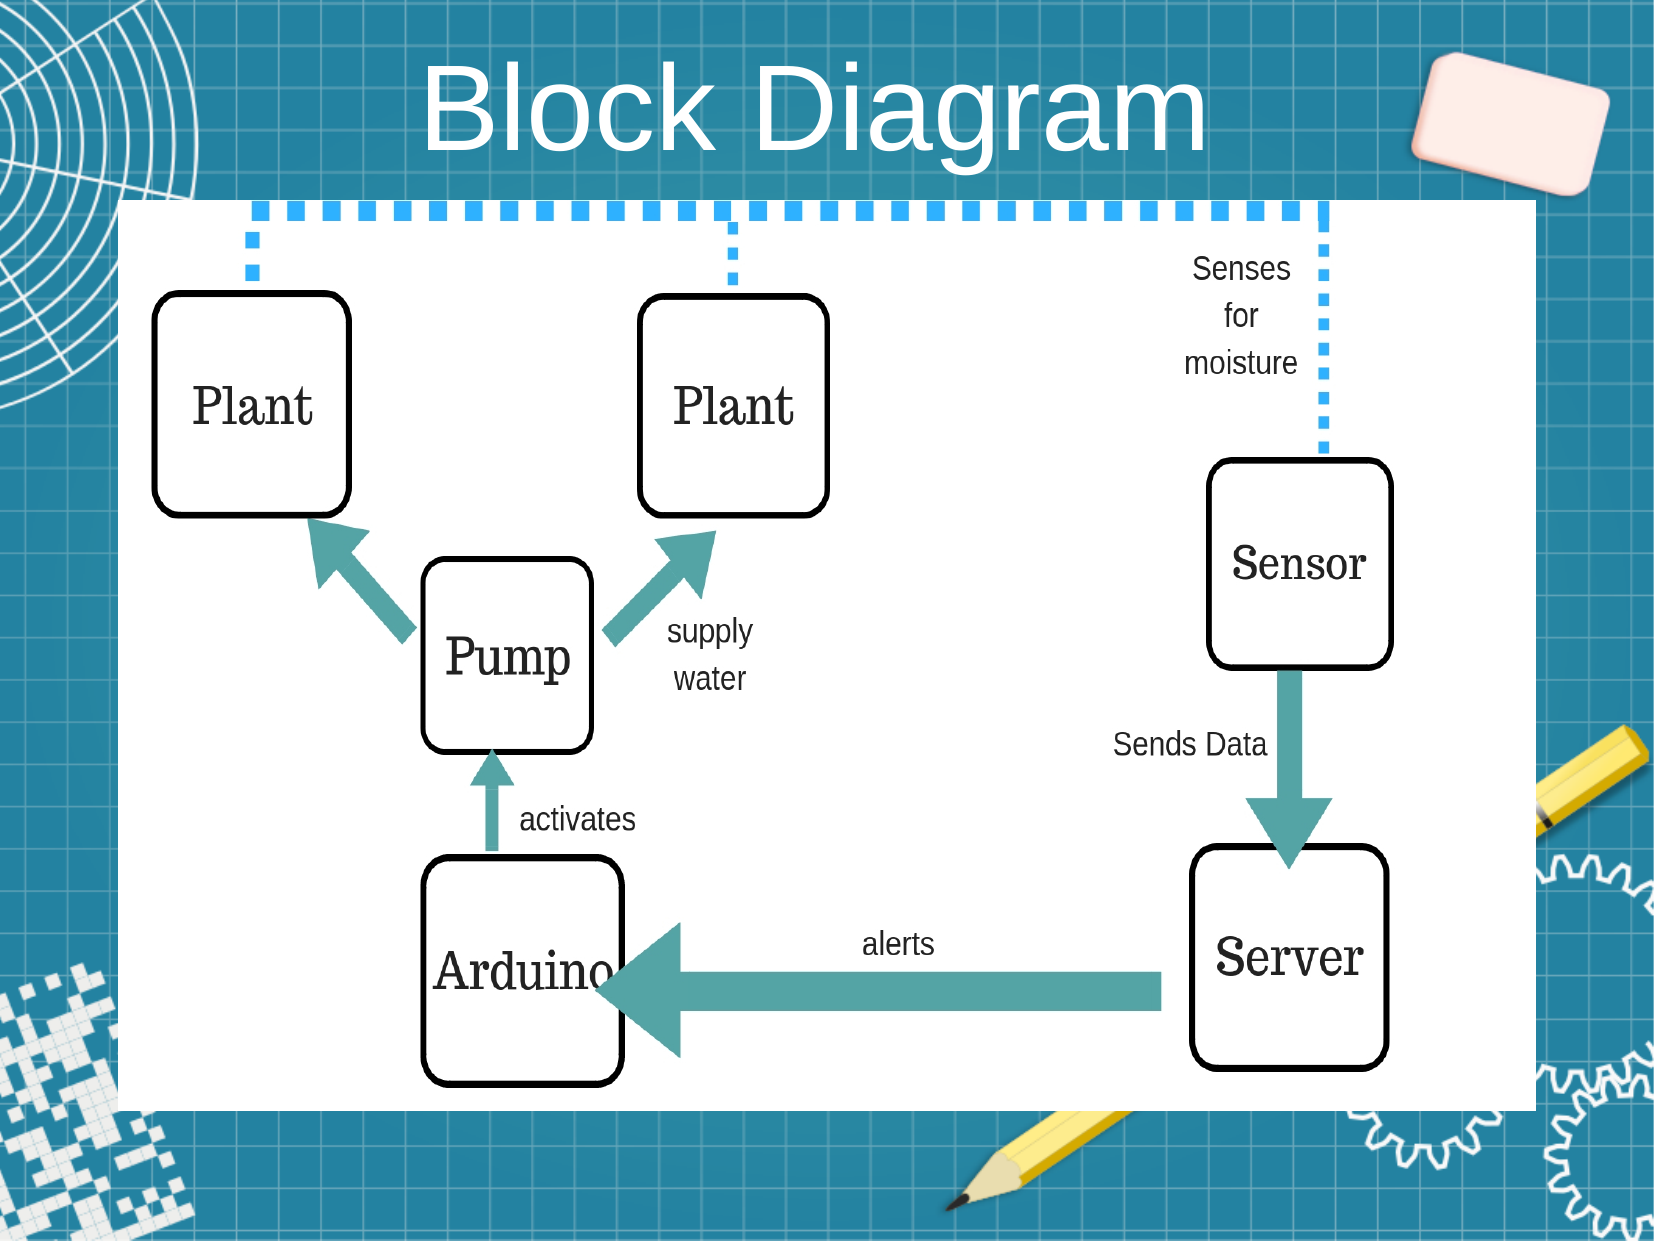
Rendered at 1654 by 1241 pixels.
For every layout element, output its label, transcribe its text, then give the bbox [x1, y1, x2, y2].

picture [0, 0, 1654, 1241]
title Block Diagram [70, 50, 1559, 166]
